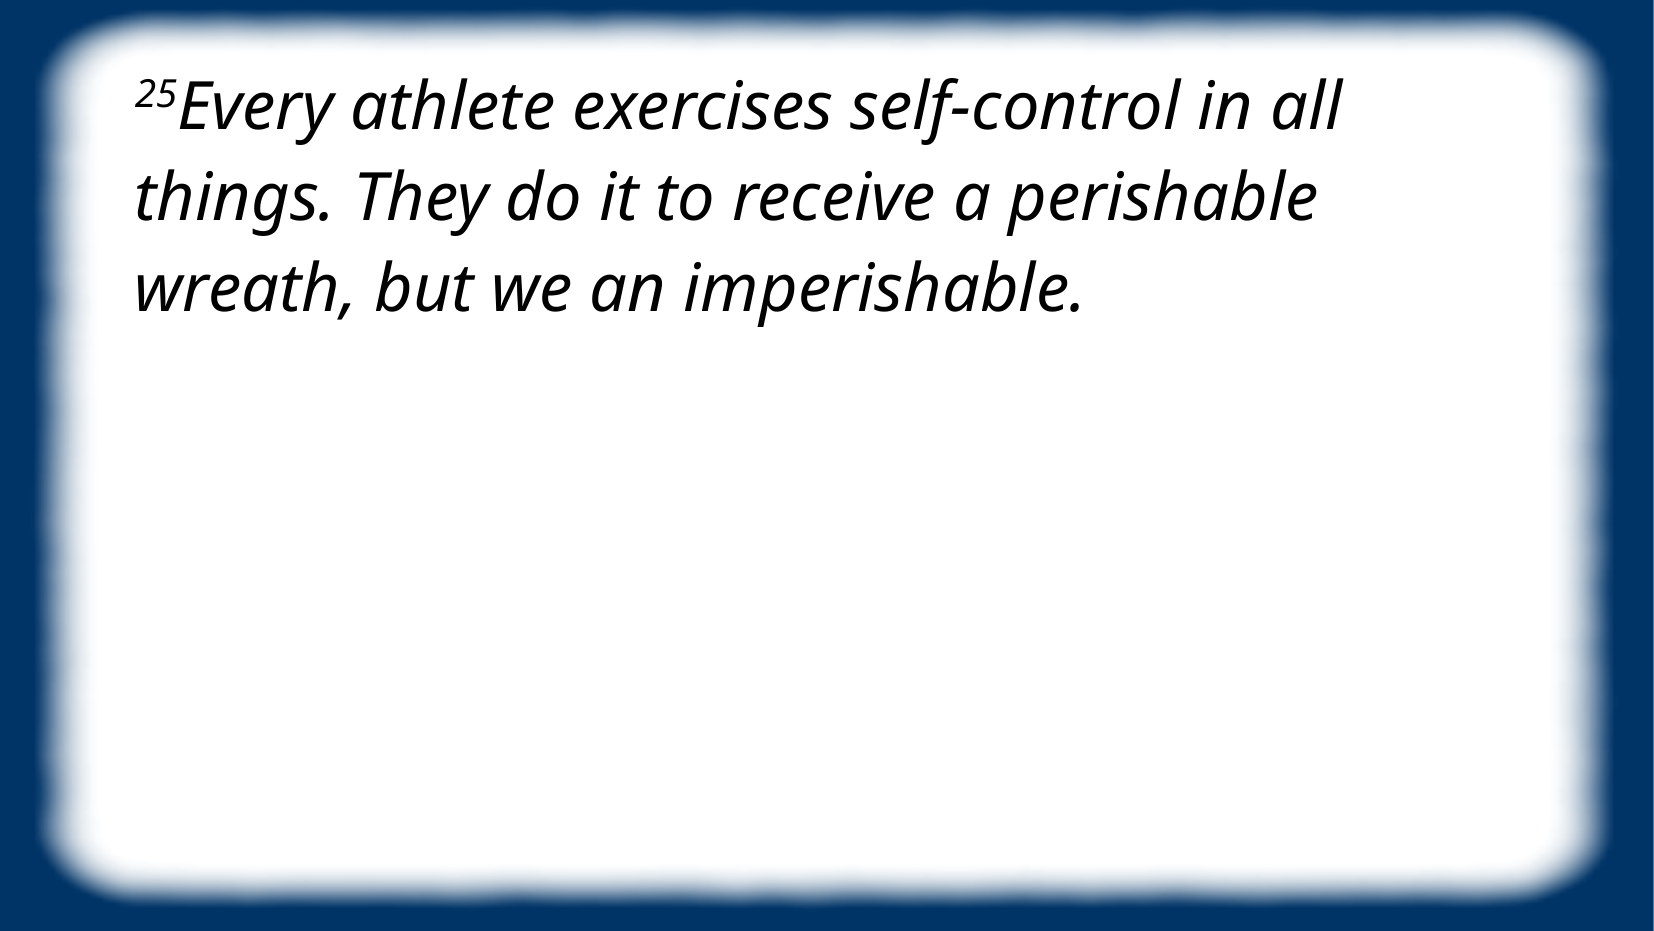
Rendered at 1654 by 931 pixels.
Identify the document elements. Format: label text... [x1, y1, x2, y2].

text_box 25Every athlete exercises self-control in all things. They do it to receive a perishable wreath, but we an imperishable. [120, 51, 1486, 361]
picture [0, 0, 1654, 931]
